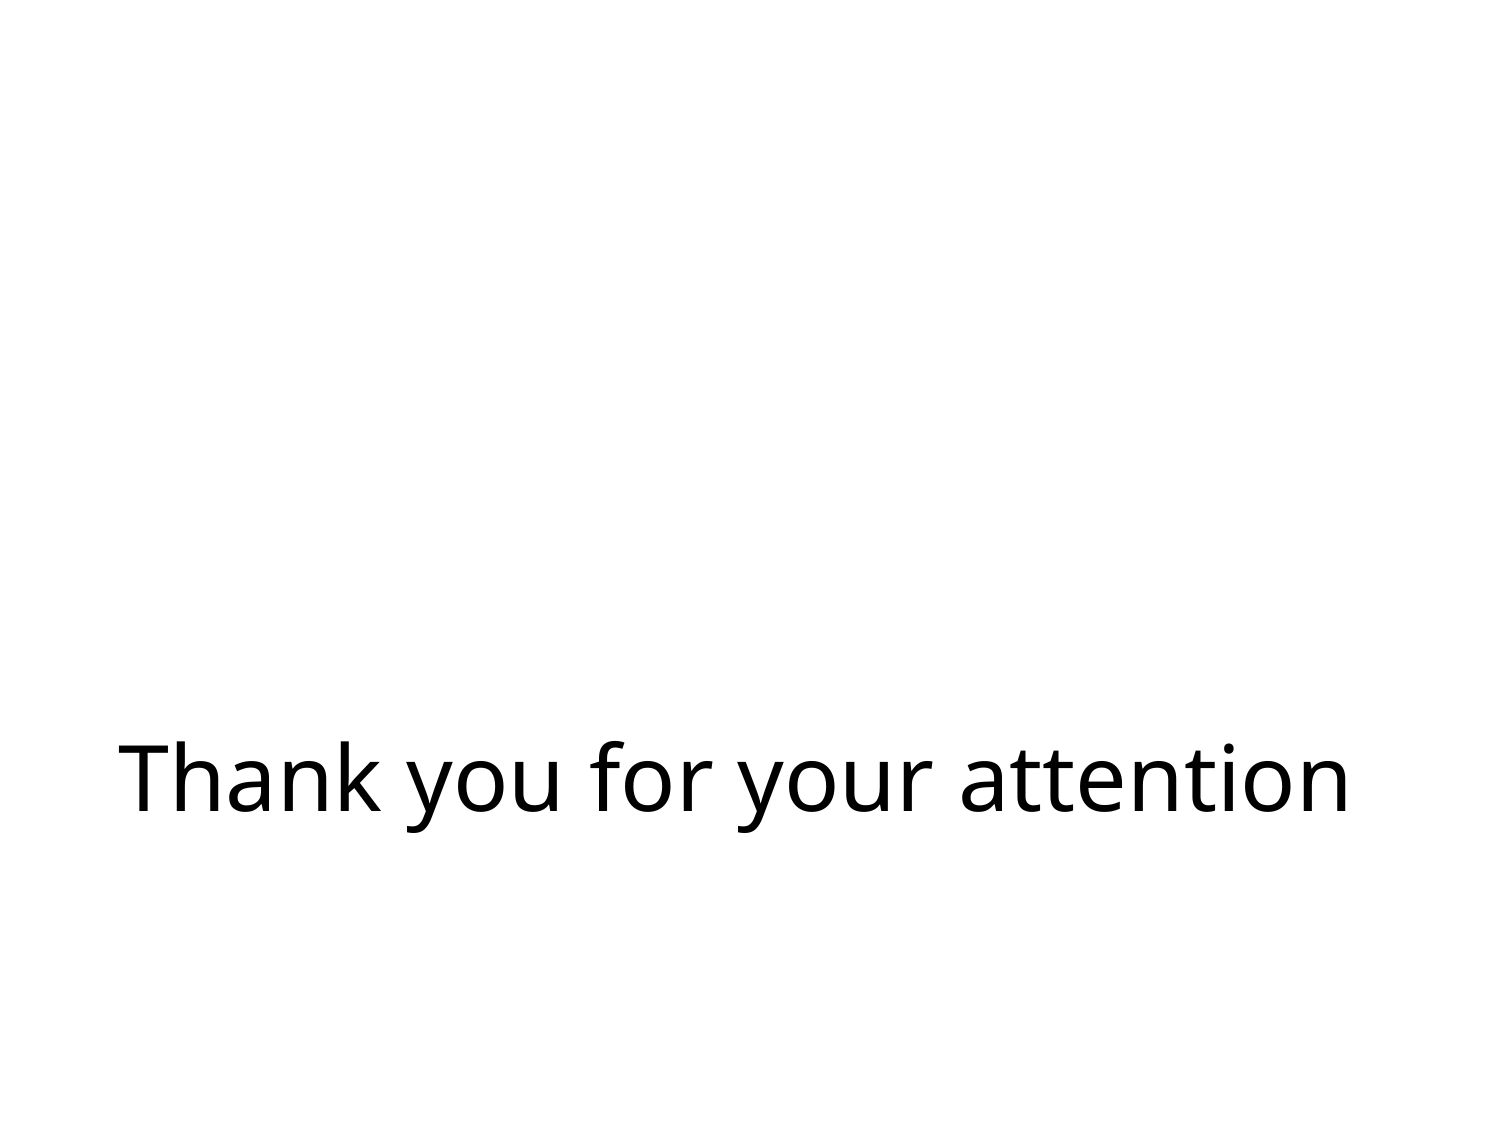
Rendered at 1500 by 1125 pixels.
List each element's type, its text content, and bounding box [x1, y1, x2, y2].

title Thank you for your attention [103, 673, 1397, 891]
